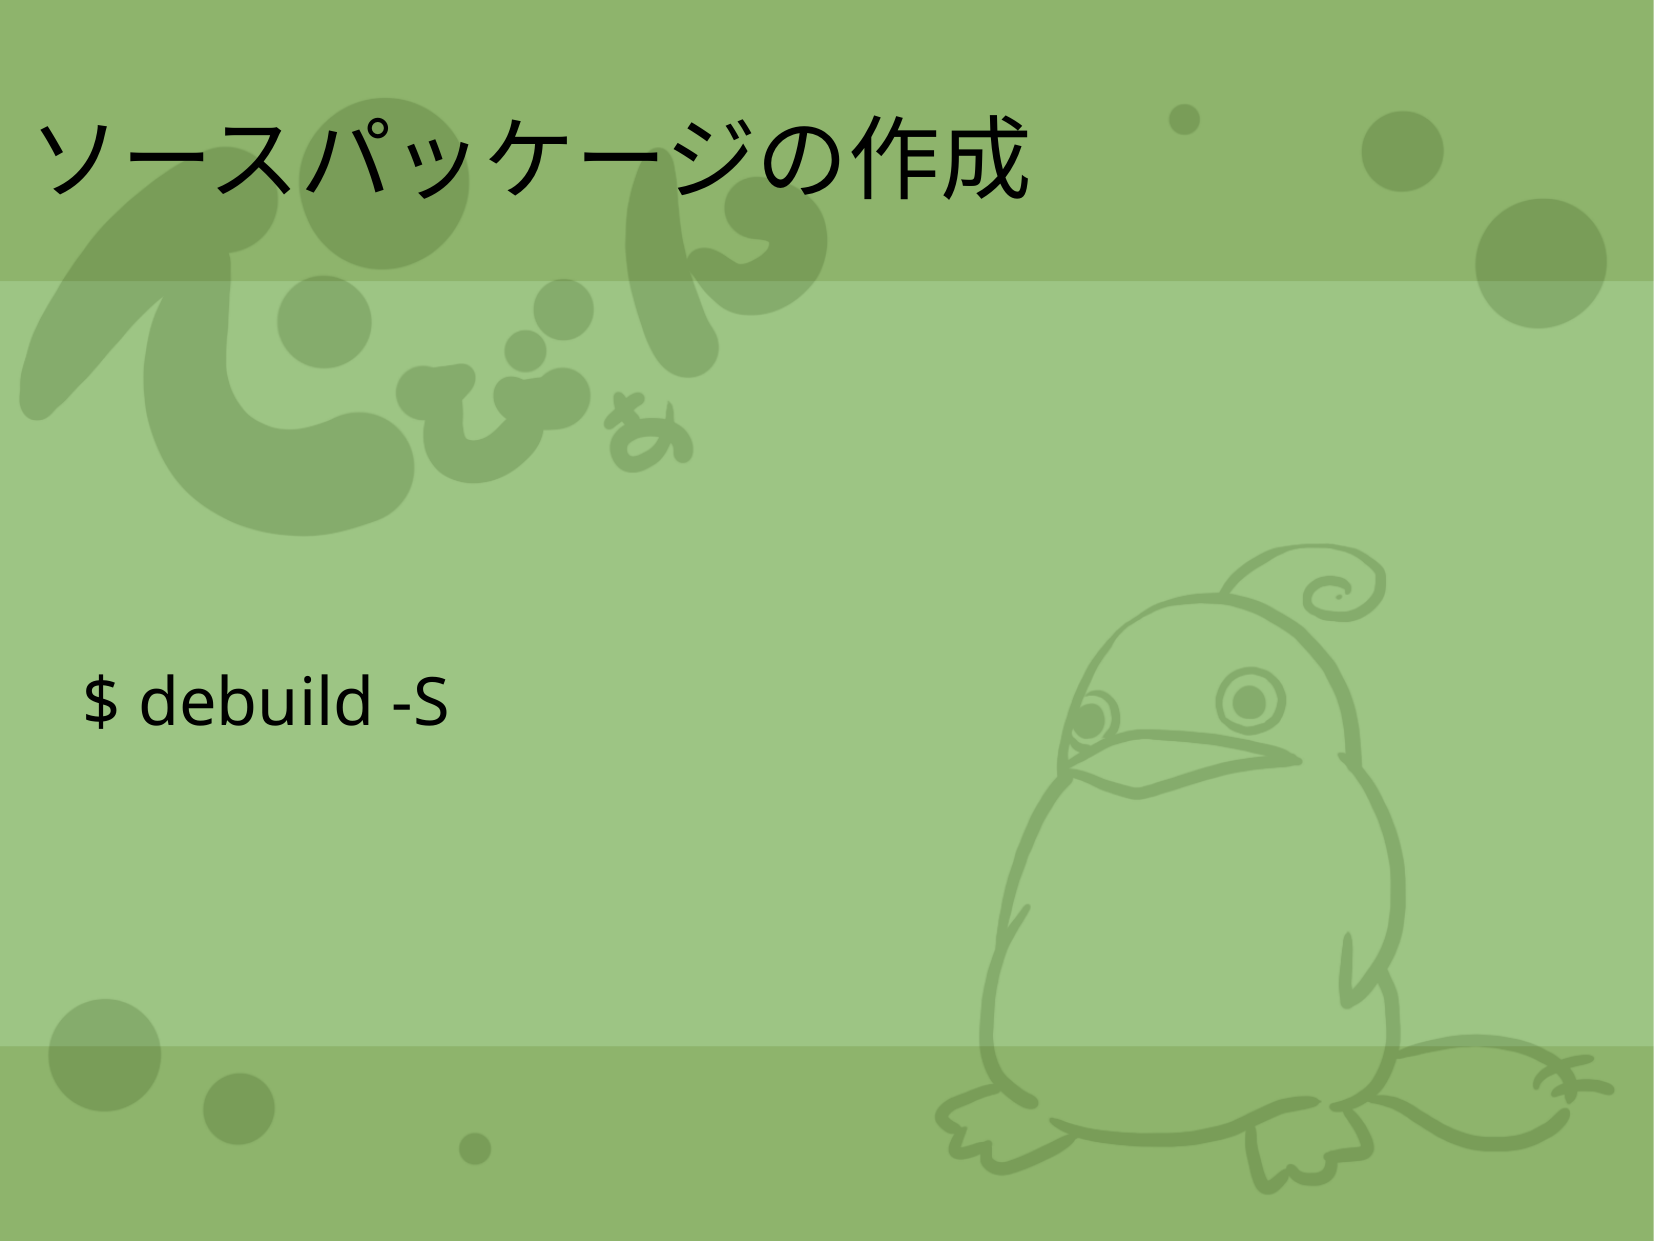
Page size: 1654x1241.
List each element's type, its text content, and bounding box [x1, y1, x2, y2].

picture [0, 0, 1654, 1241]
subtitle $ debuild -S [82, 297, 1571, 1102]
title ソースパッケージの作成 [29, 56, 1625, 250]
